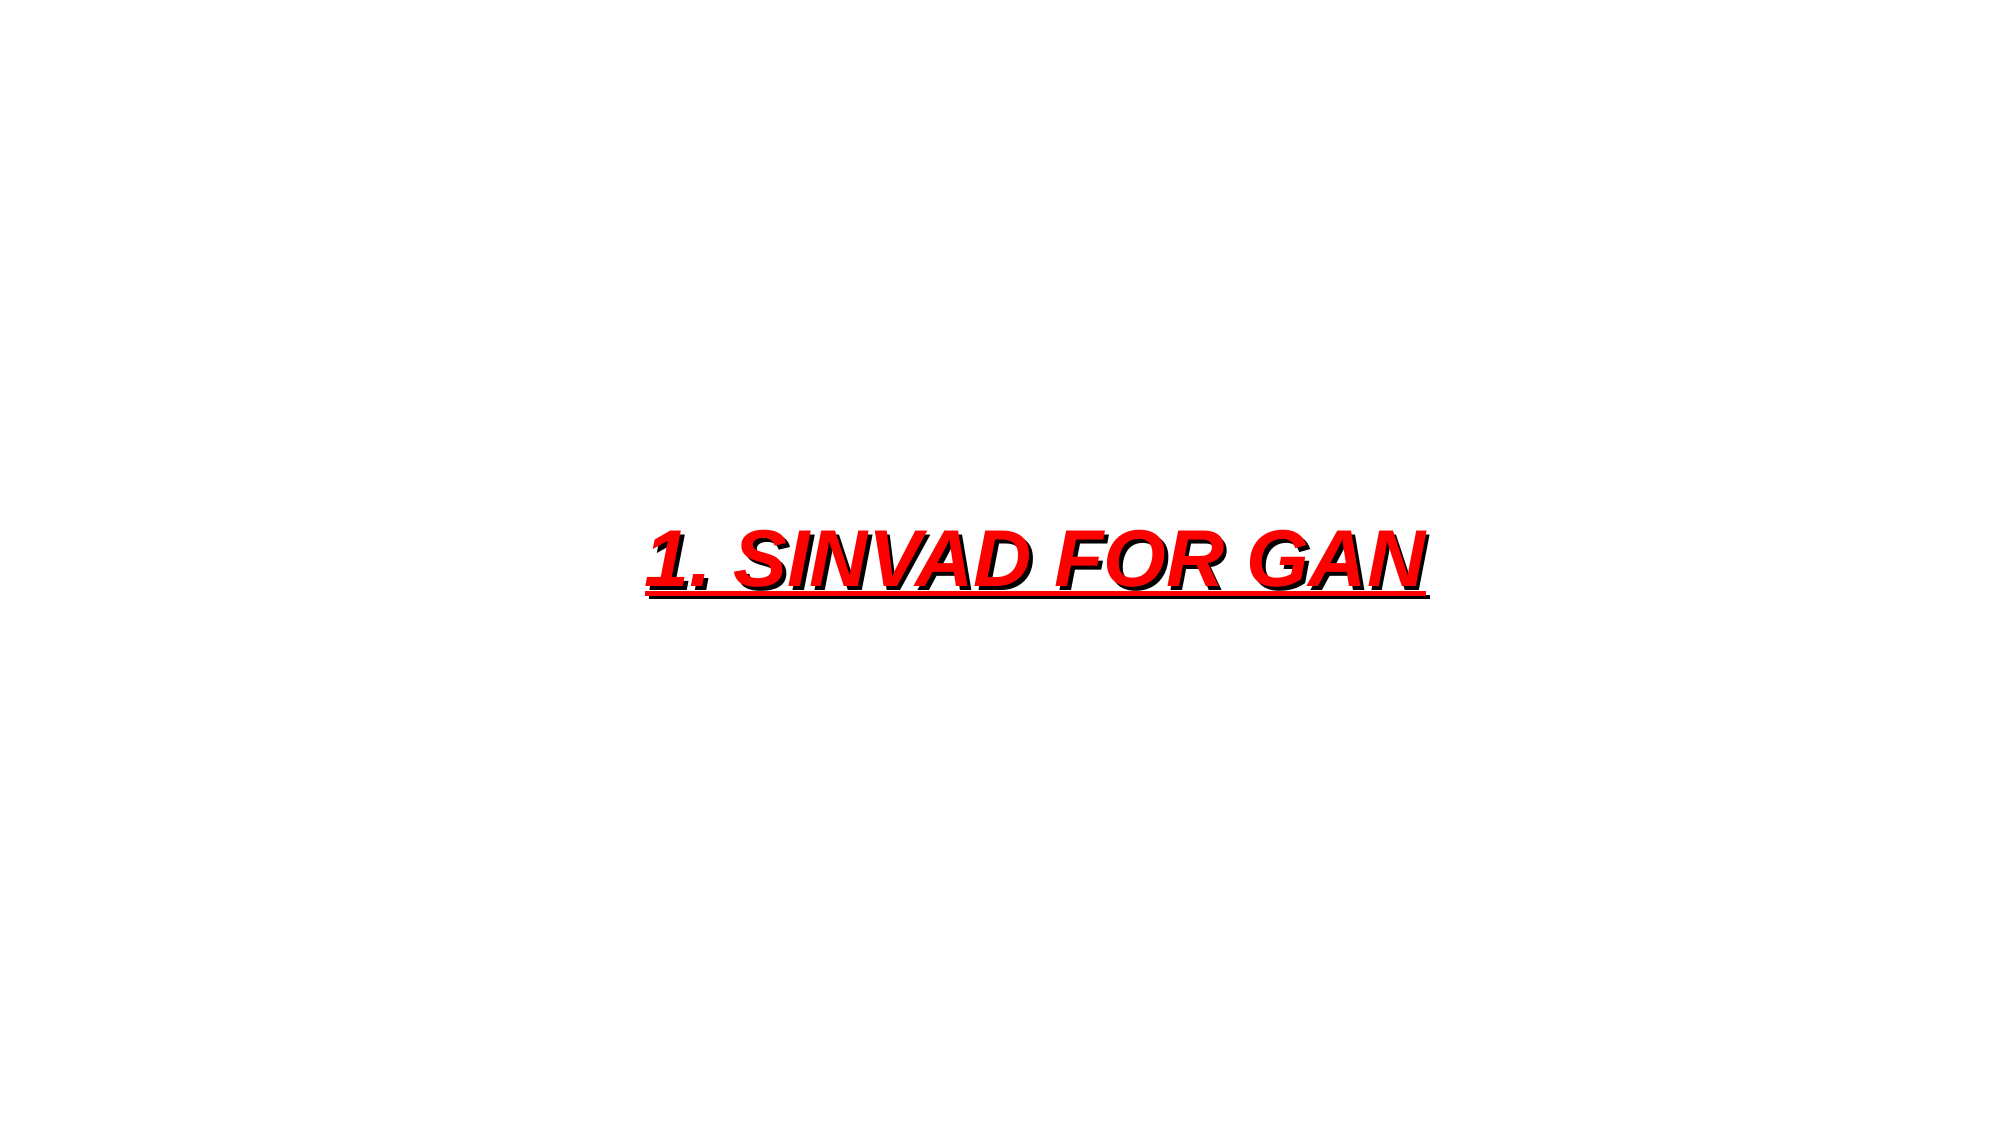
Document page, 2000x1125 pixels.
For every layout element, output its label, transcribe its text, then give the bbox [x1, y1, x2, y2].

list 1. SINVAD FOR GAN [99, 263, 1900, 916]
